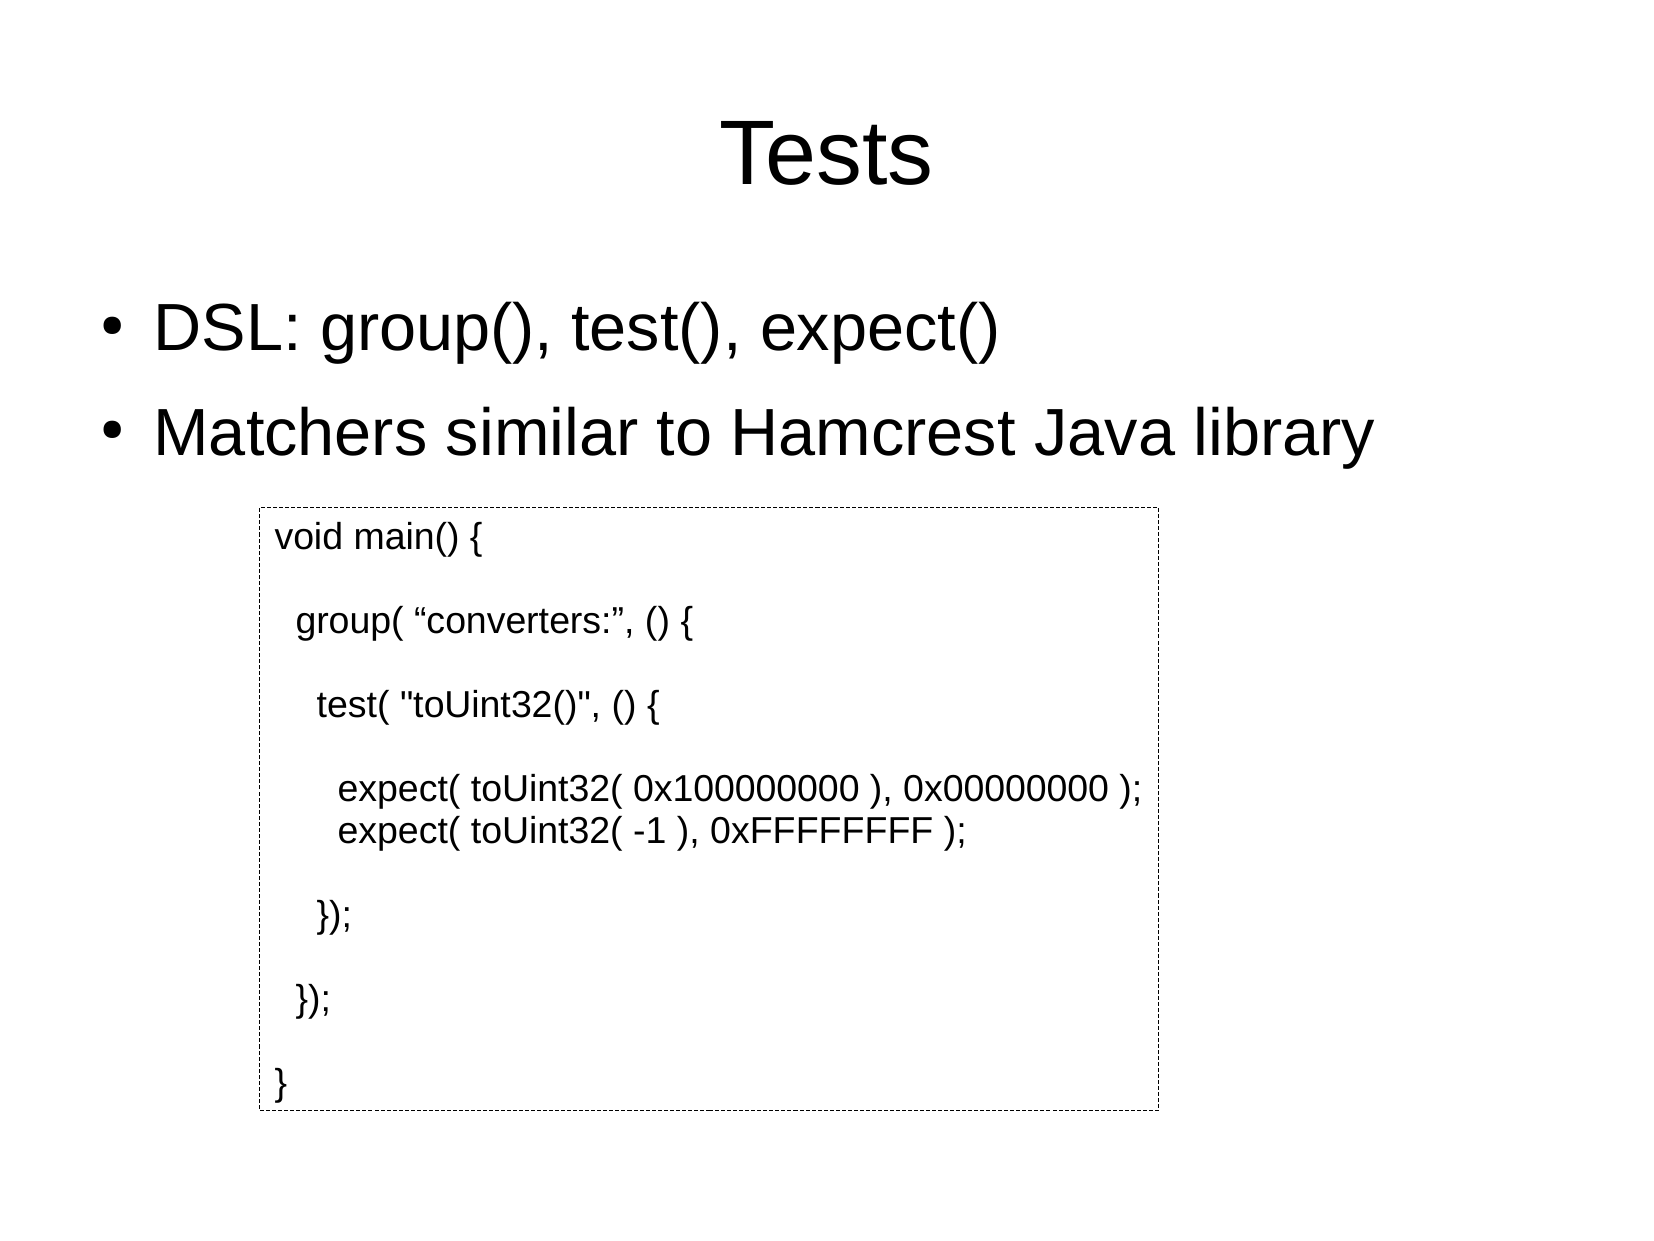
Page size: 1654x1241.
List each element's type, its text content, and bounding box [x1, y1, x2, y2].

list DSL: group(), test(), expect() Matchers similar to Hamcrest Java library [82, 290, 1571, 485]
title Tests [82, 49, 1571, 257]
text_box void main() { group( “converters:”, () { test( "toUint32()", () { expect( toUint32( 0x100000000 ), 0x00000000 ); expect( toUint32( -1 ), 0xFFFFFFFF ); }); }); } [259, 507, 1159, 1111]
